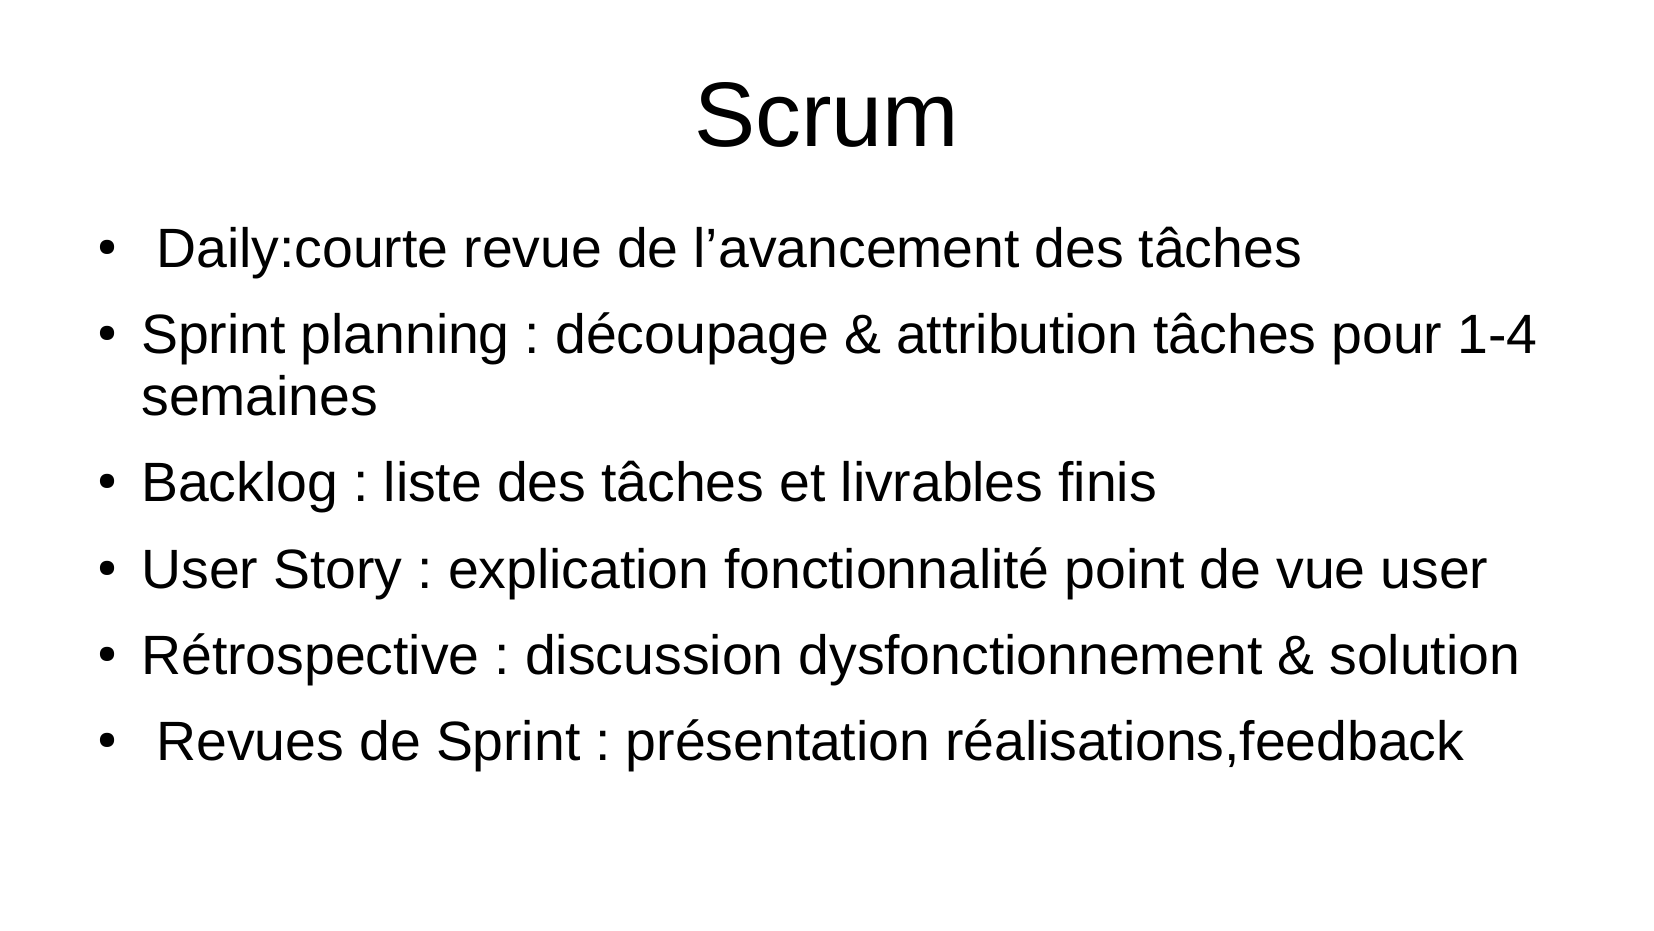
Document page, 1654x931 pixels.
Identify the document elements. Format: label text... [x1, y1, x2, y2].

list Daily:courte revue de l’avancement des tâches Sprint planning : découpage & attribution tâches pour 1-4 semaines Backlog : liste des tâches et livrables finis User Story : explication fonctionnalité point de vue user Rétrospective : discussion dysfonctionnement & solution Revues de Sprint : présentation réalisations,feedback [82, 217, 1571, 827]
title Scrum [82, 37, 1571, 193]
